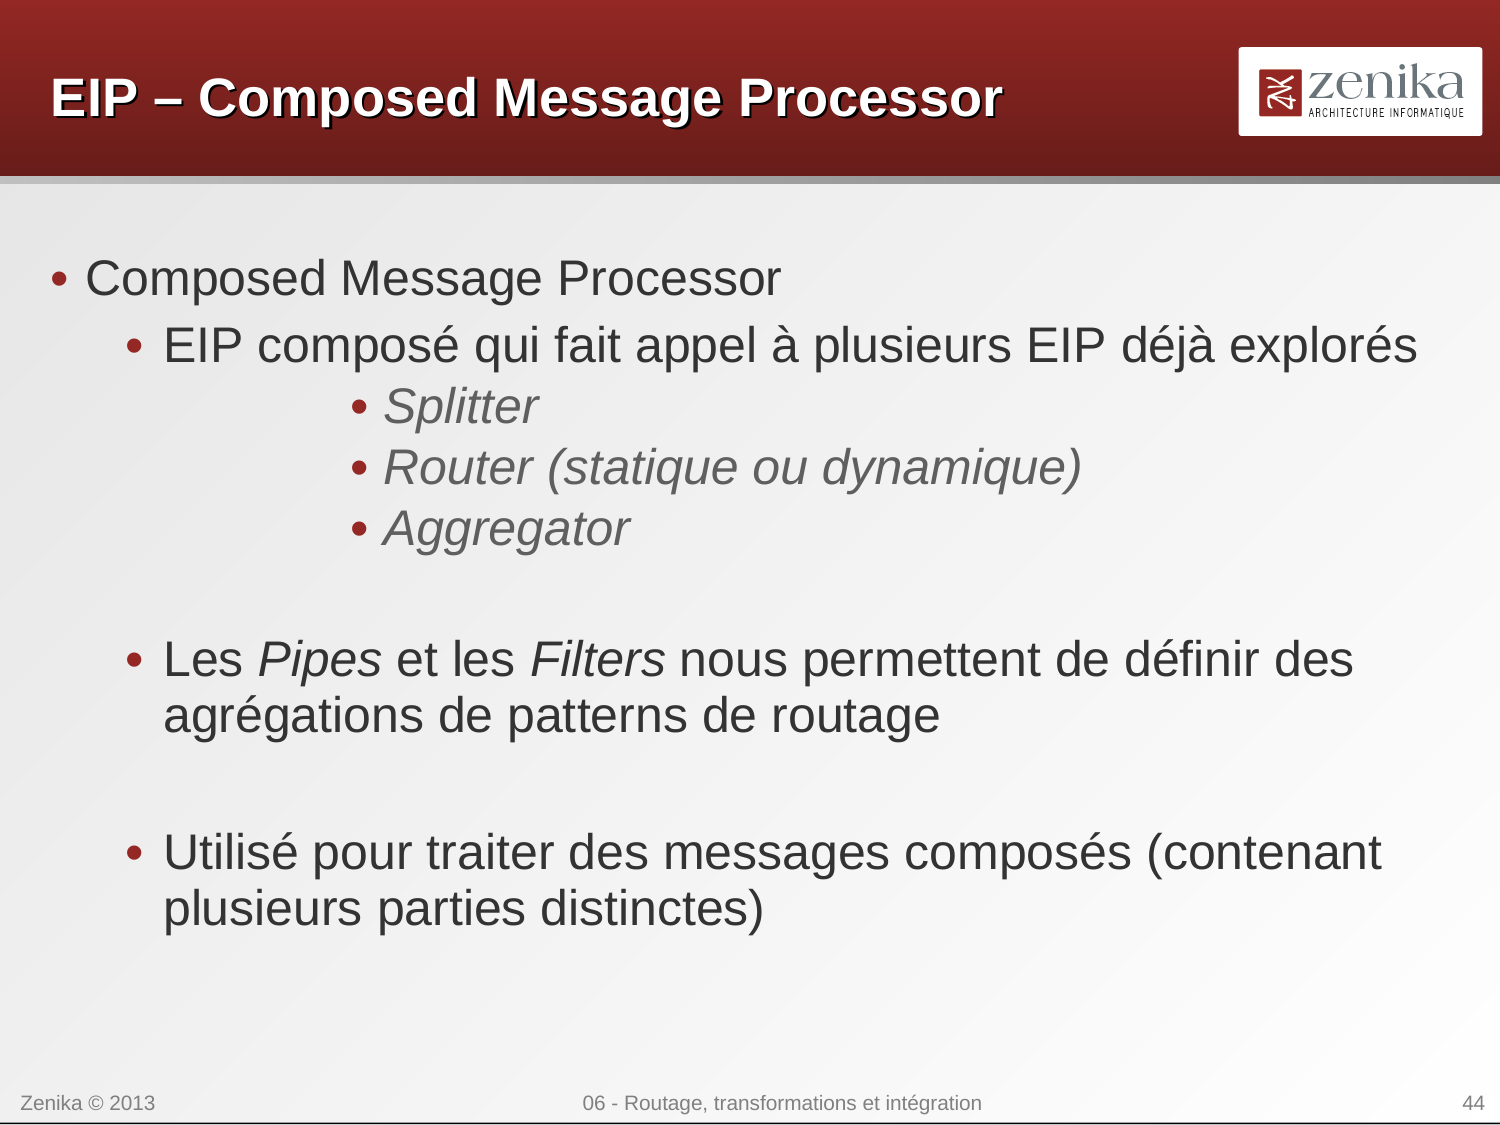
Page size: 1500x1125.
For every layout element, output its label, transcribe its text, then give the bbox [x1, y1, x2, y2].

list Composed Message Processor EIP composé qui fait appel à plusieurs EIP déjà explorés Splitter Router (statique ou dynamique) Aggregator Les Pipes et les Filters nous permettent de définir des agrégations de patterns de routage Utilisé pour traiter des messages composés (contenant plusieurs parties distinctes) [50, 250, 1477, 1064]
picture [1257, 58, 1464, 125]
title EIP – Composed Message Processor [50, 22, 1206, 172]
